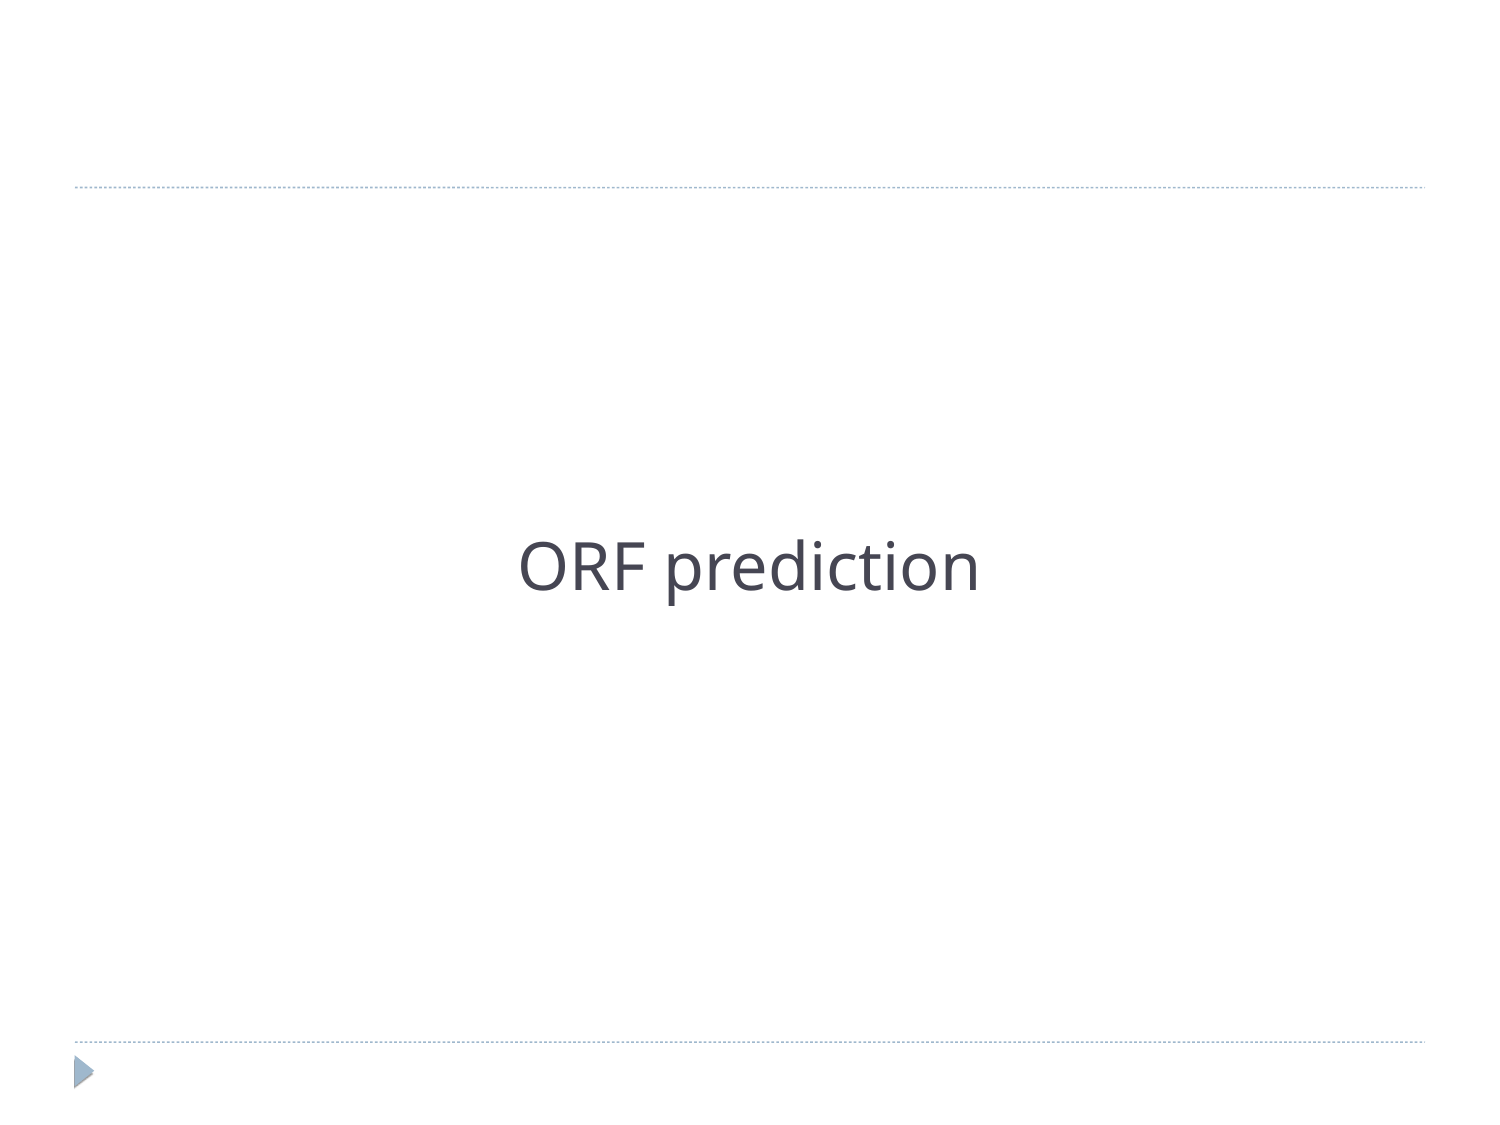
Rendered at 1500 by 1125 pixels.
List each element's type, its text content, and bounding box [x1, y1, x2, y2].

text_box ORF prediction [75, 448, 1425, 612]
